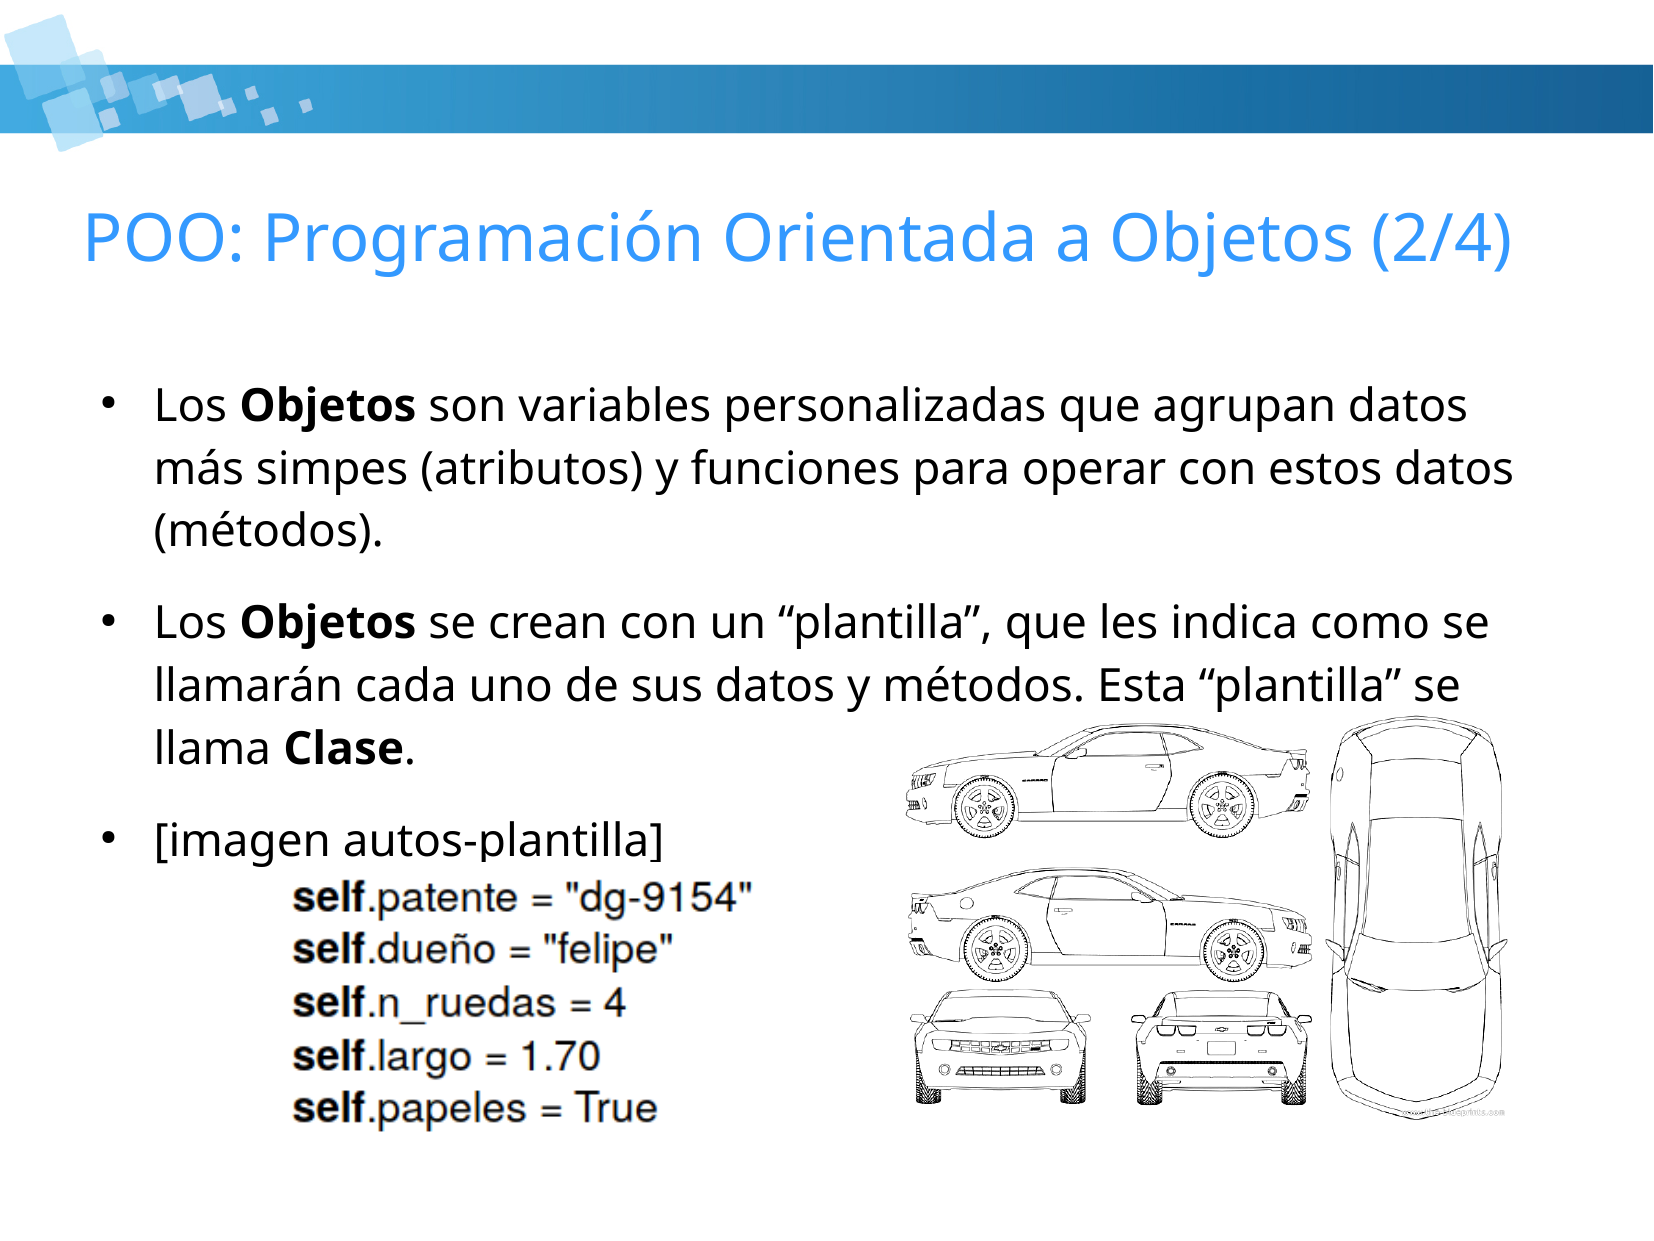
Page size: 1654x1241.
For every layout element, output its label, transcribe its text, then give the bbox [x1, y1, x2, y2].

list Los Objetos son variables personalizadas que agrupan datos más simpes (atributos) y funciones para operar con estos datos (métodos). Los Objetos se crean con un “plantilla”, que les indica como se llamarán cada uno de sus datos y métodos. Esta “plantilla” se llama Clase. [imagen autos-plantilla] [82, 372, 1571, 1093]
title POO: Programación Orientada a Objetos (2/4) [82, 132, 1571, 340]
picture [0, 0, 1653, 1238]
